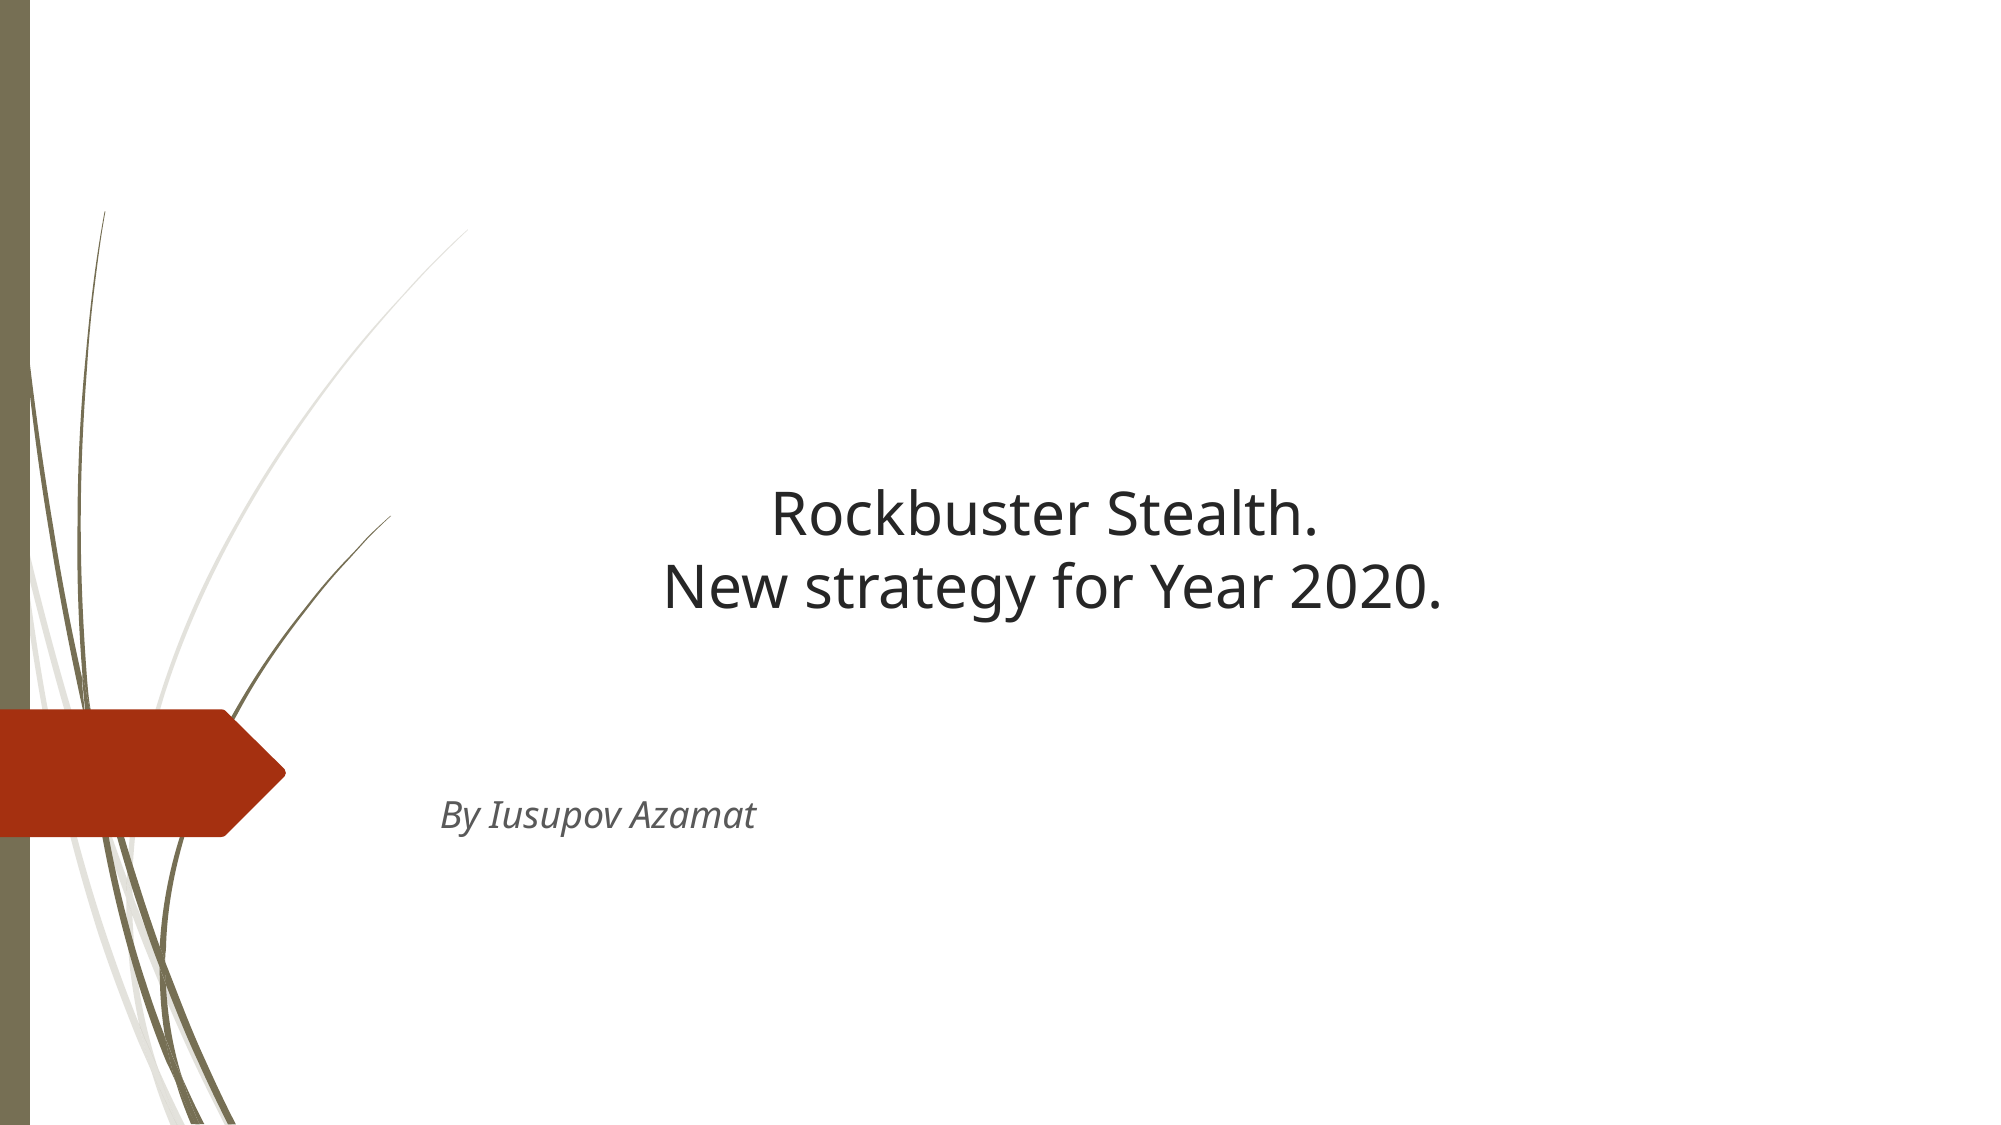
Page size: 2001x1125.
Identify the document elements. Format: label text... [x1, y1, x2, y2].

subtitle By Iusupov Azamat [424, 783, 1888, 969]
title Rockbuster Stealth. New strategy for Year 2020. [322, 459, 1785, 628]
